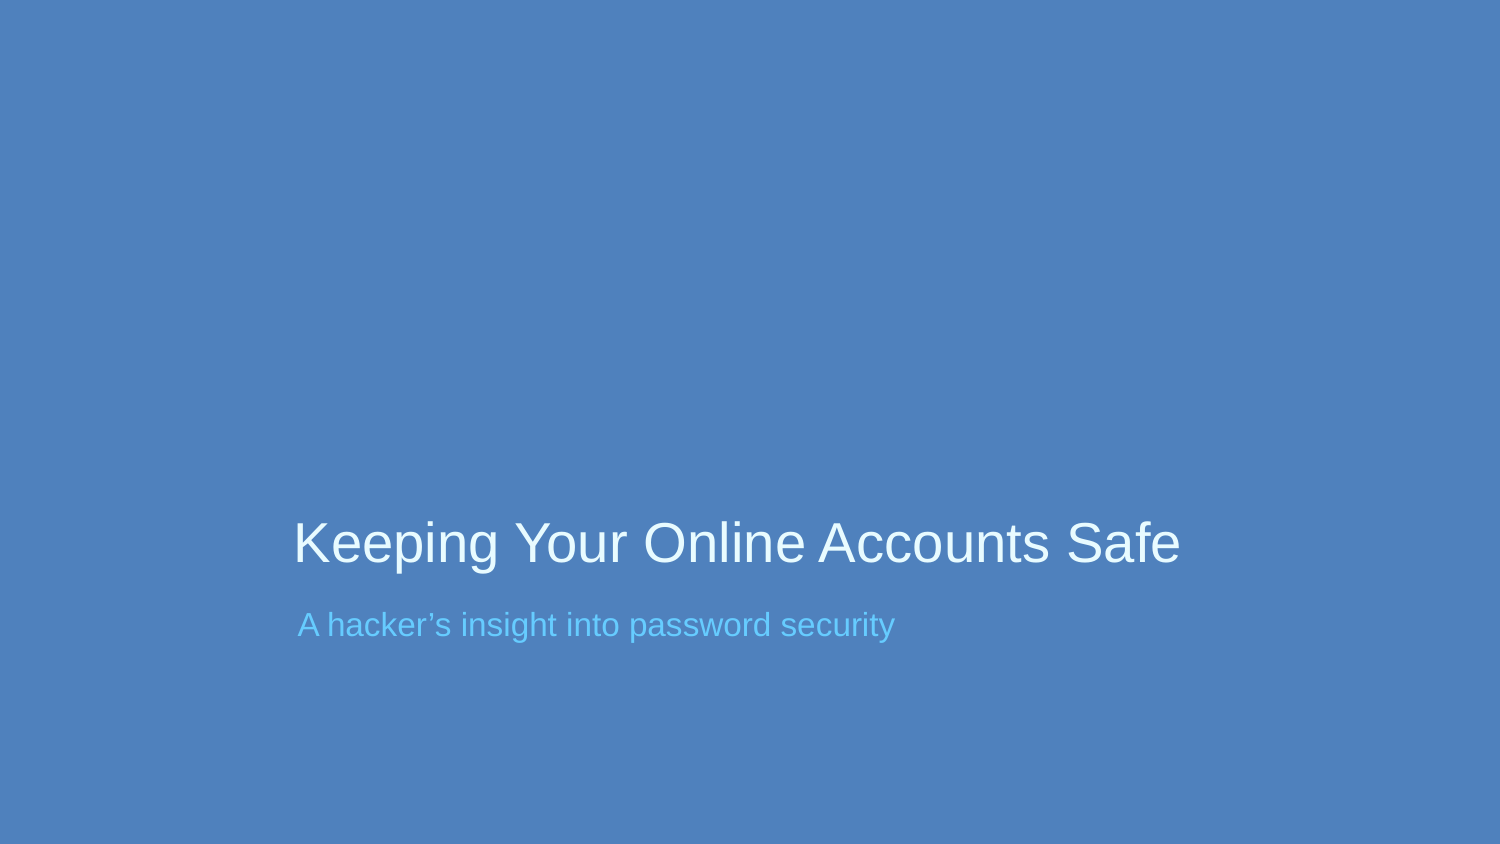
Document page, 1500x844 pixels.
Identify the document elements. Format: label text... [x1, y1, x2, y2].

title Keeping Your Online Accounts Safe [285, 502, 1486, 578]
text_box A hacker’s insight into password security [282, 599, 912, 651]
